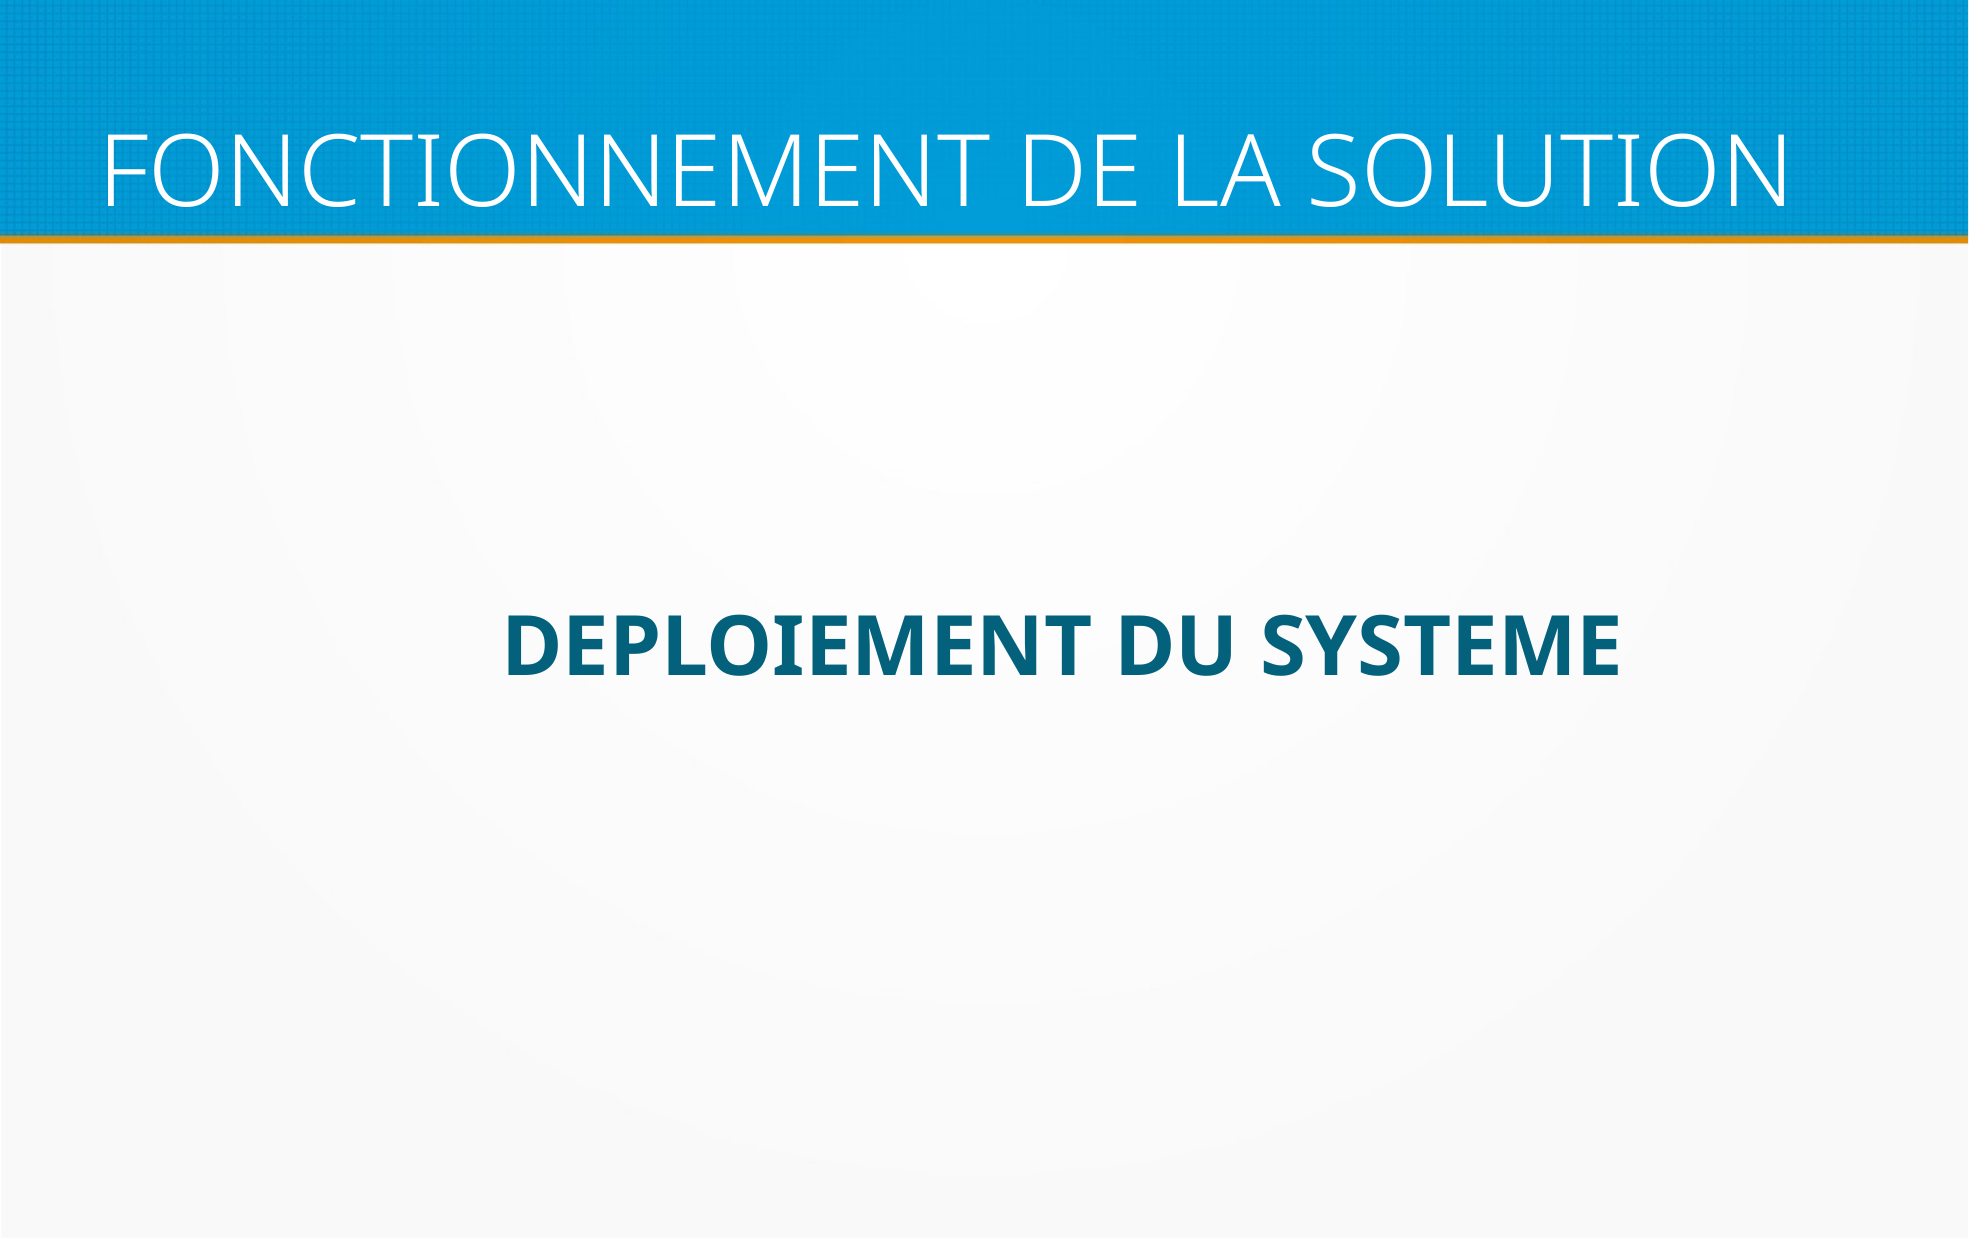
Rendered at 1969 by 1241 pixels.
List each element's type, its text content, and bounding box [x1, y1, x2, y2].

picture [0, 233, 1969, 1241]
list DEPLOIEMENT DU SYSTEME [98, 300, 1875, 1185]
text_box FONCTIONNEMENT DE LA SOLUTION [98, 19, 1870, 227]
